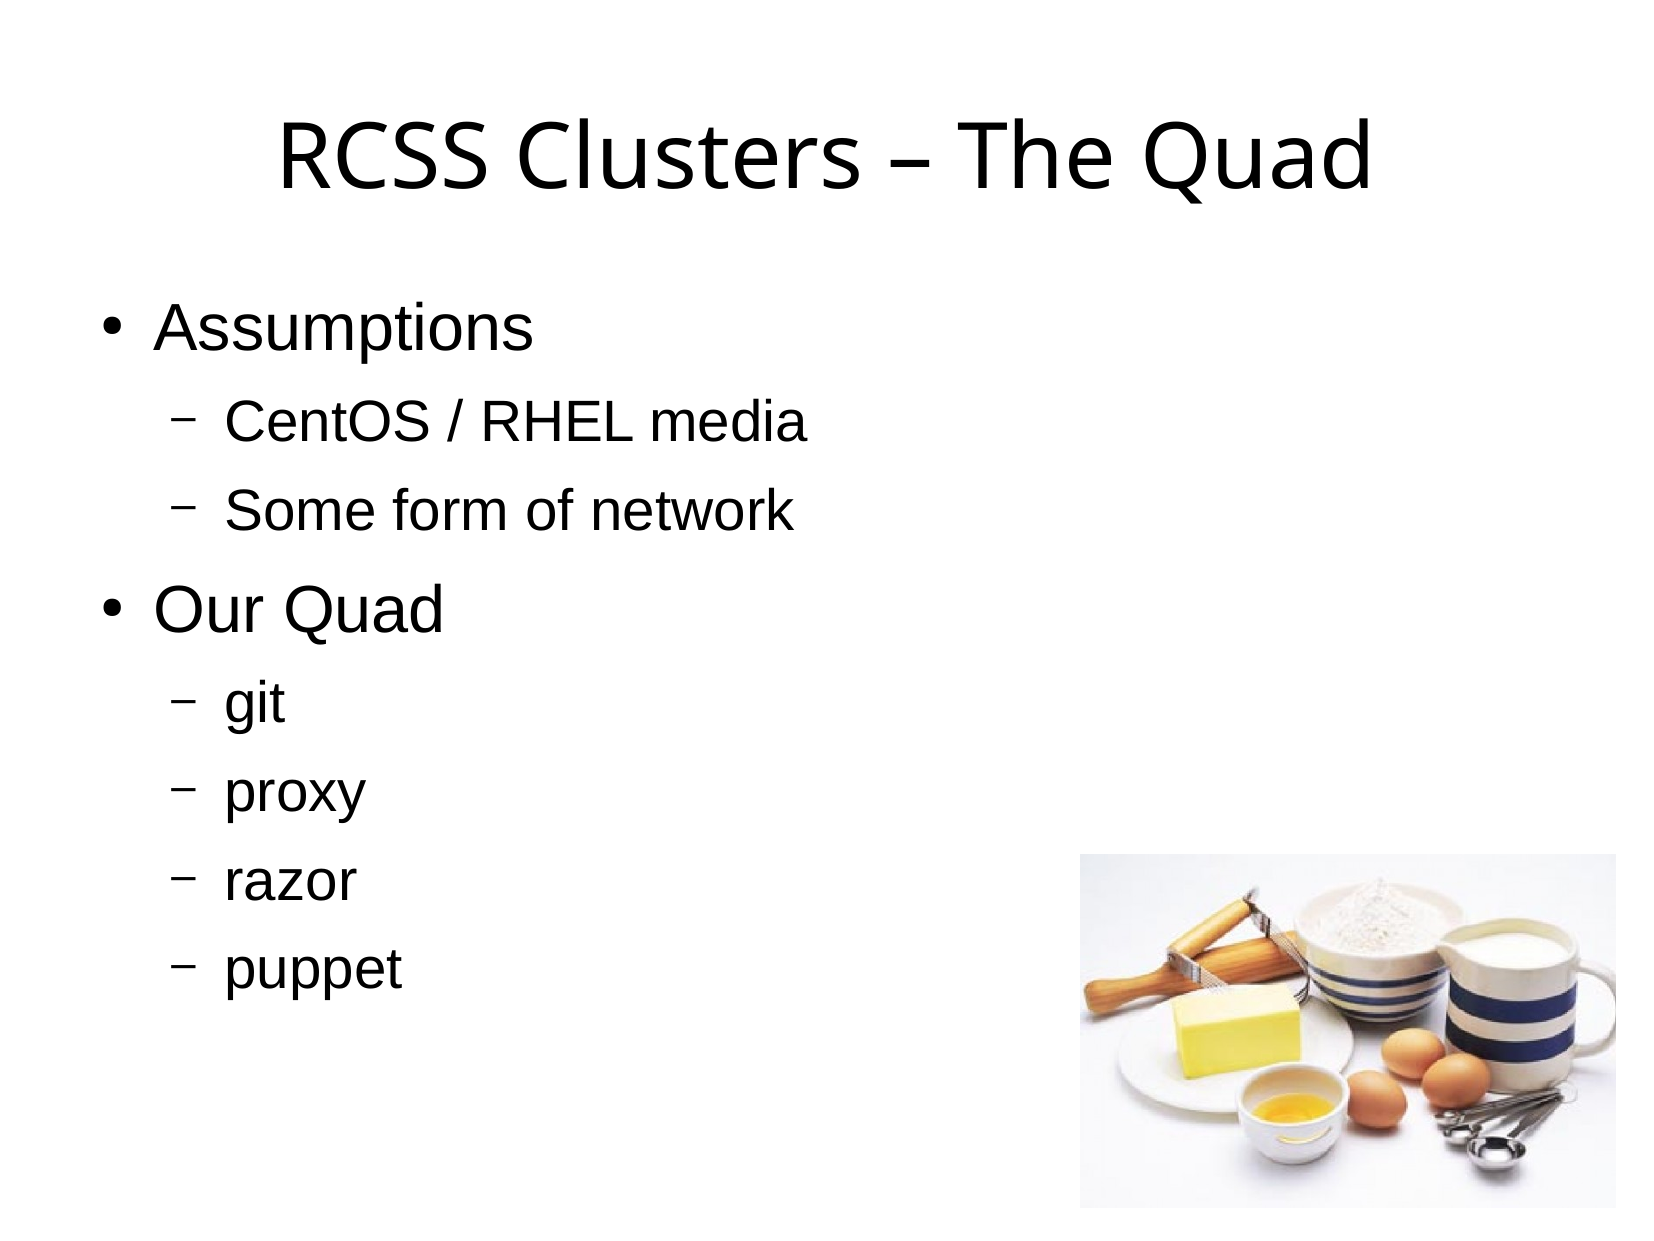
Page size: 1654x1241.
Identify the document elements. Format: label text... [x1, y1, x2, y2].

title RCSS Clusters – The Quad [82, 49, 1571, 257]
list Assumptions CentOS / RHEL media Some form of network Our Quad git proxy razor puppet [82, 290, 1571, 1010]
picture [1080, 854, 1616, 1208]
